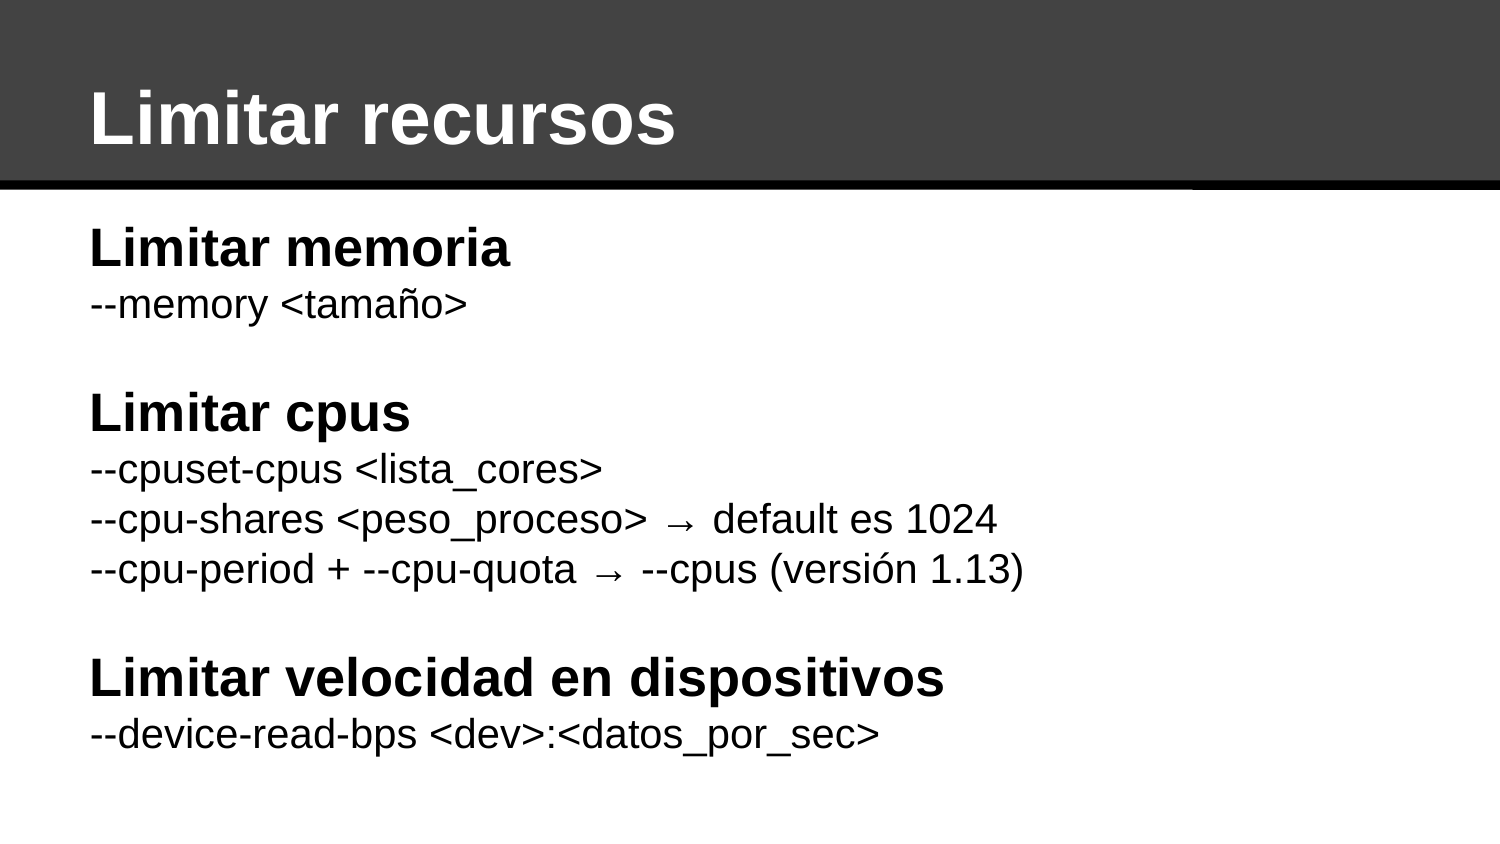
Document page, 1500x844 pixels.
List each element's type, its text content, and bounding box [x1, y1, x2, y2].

text_box Limitar recursos [75, 33, 1425, 175]
text_box Limitar memoria --memory <tamaño> ​Limitar cpus --cpuset-cpus <lista_cores> --cpu-shares <peso_proceso> → default es 1024 --cpu-period + --cpu-quota → --cpus (versión 1.13) Limitar velocidad en dispositivos --device-read-bps <dev>:<datos_por_sec> [75, 196, 1425, 808]
